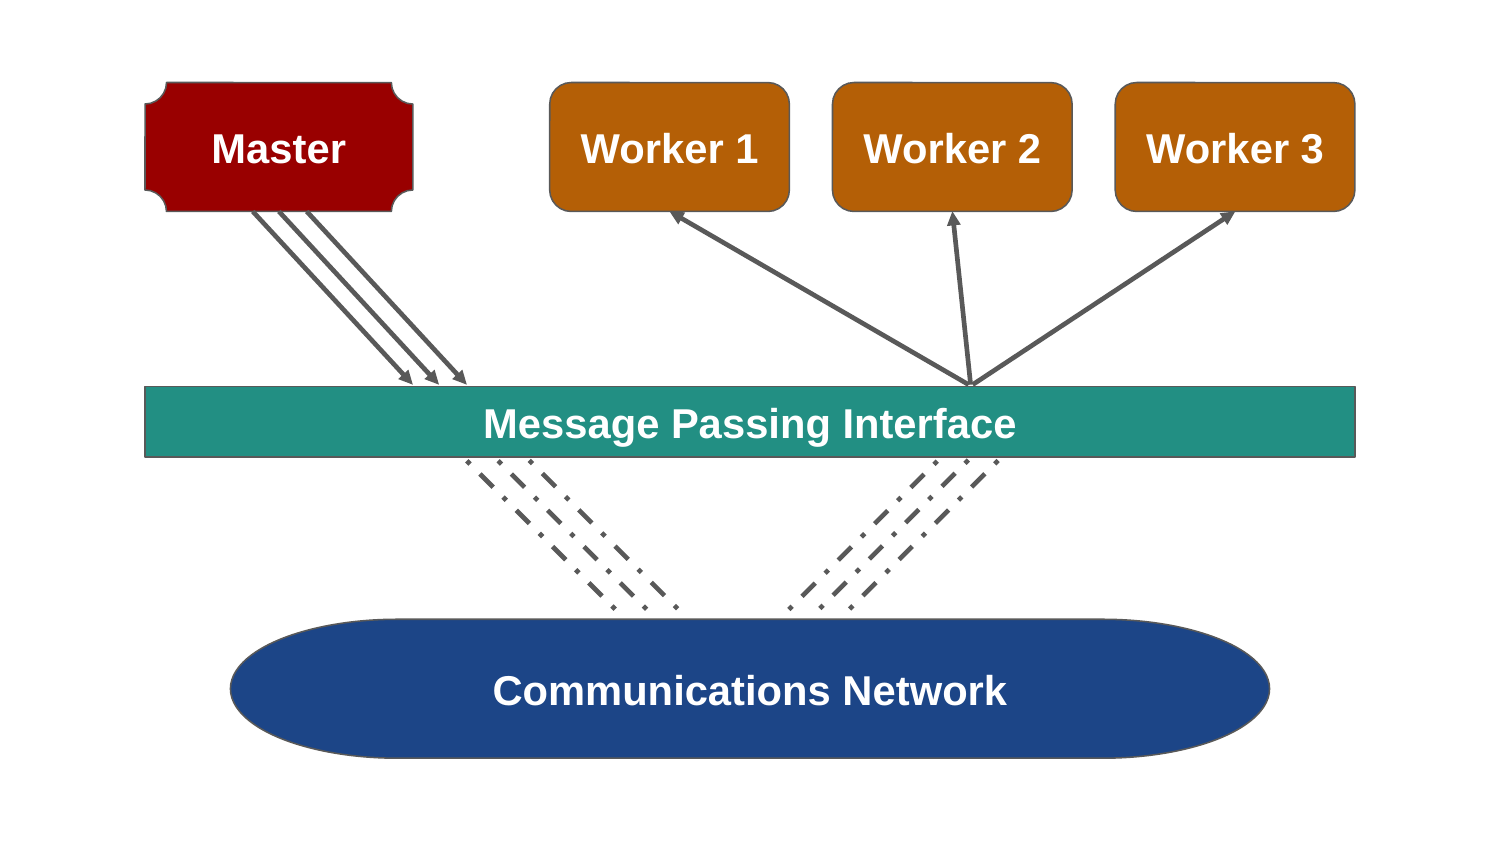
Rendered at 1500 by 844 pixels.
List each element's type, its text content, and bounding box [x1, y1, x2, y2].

text_box Communications Network [230, 619, 1270, 759]
text_box Worker 3 [1115, 82, 1355, 212]
text_box Worker 1 [549, 82, 790, 212]
text_box Message Passing Interface [144, 386, 1355, 458]
text_box Worker 2 [832, 82, 1073, 212]
text_box Master [144, 82, 413, 212]
